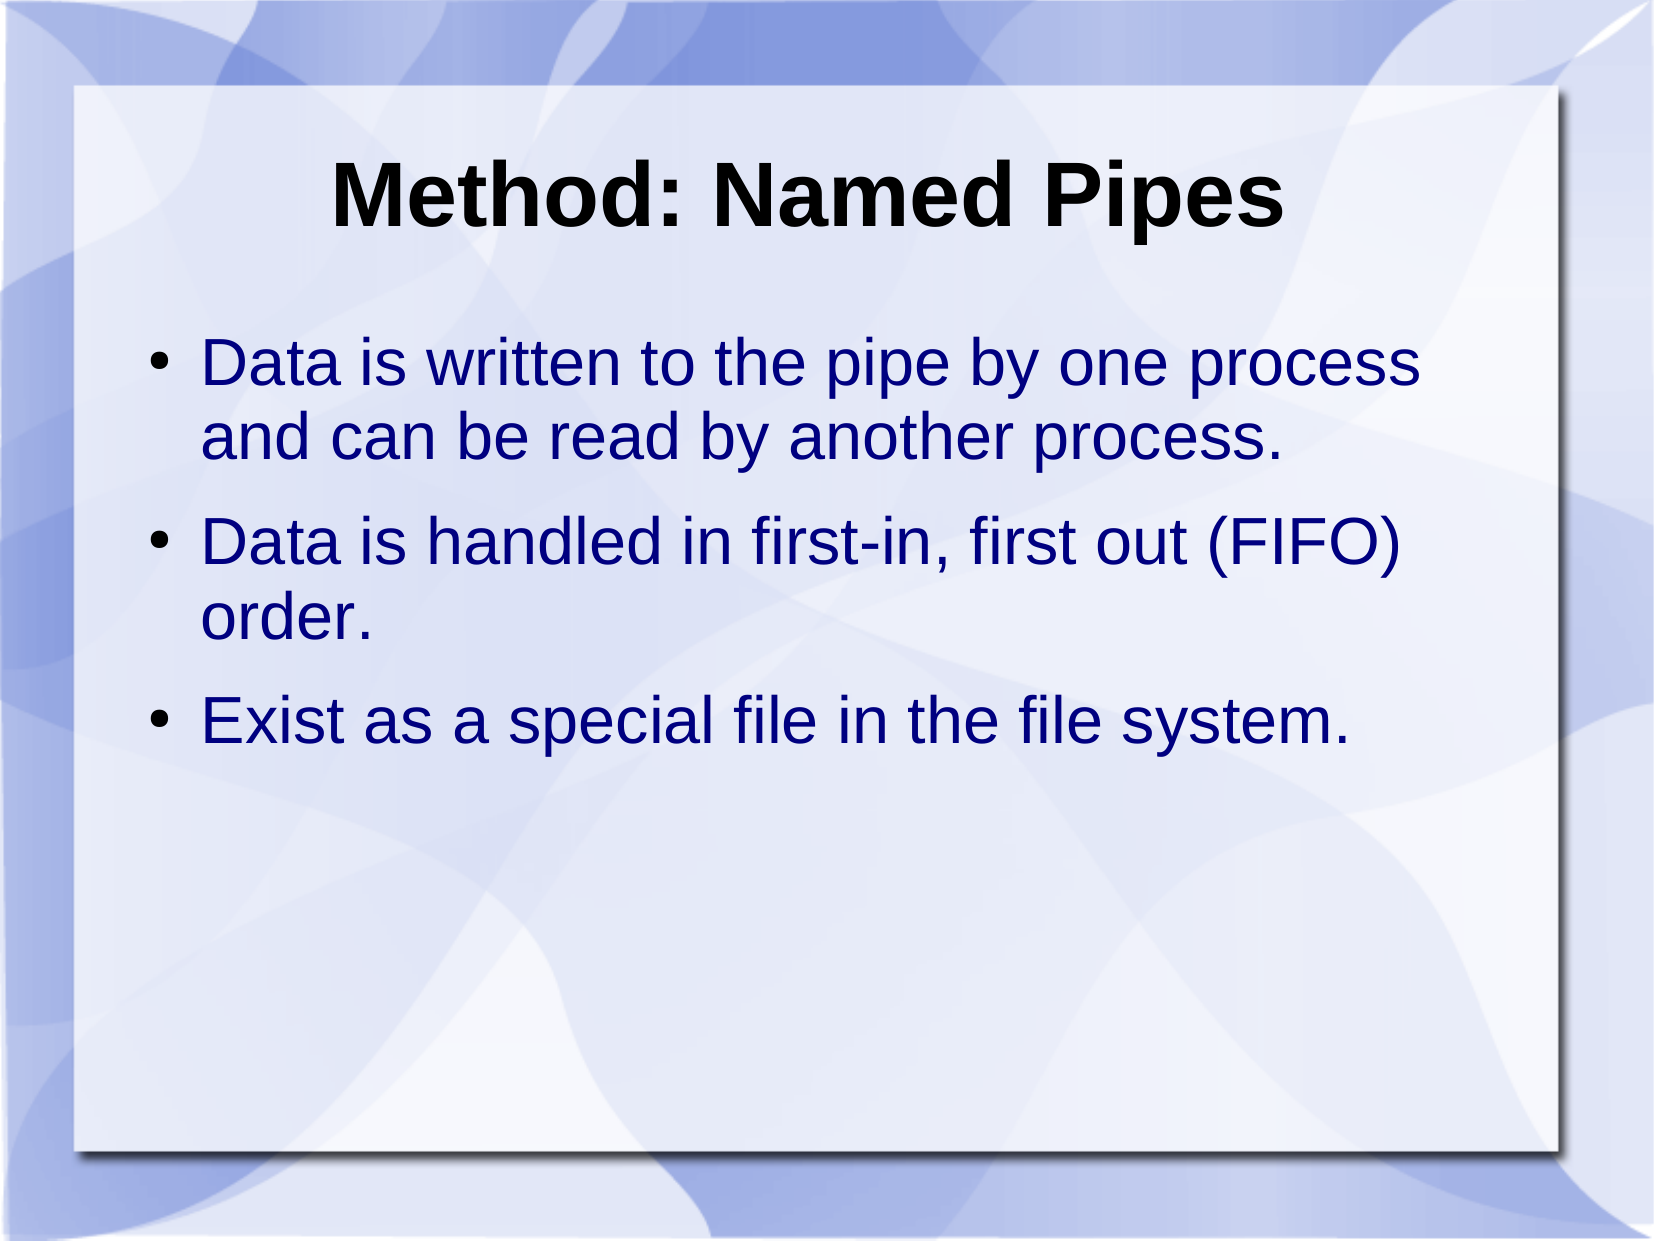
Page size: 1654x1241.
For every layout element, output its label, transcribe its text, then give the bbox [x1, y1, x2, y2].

picture [0, 0, 1654, 1241]
title Method: Named Pipes [82, 98, 1536, 291]
list Data is written to the pipe by one process and can be read by another process. Data is handled in first-in, first out (FIFO) order. Exist as a special file in the file system. [129, 324, 1489, 960]
